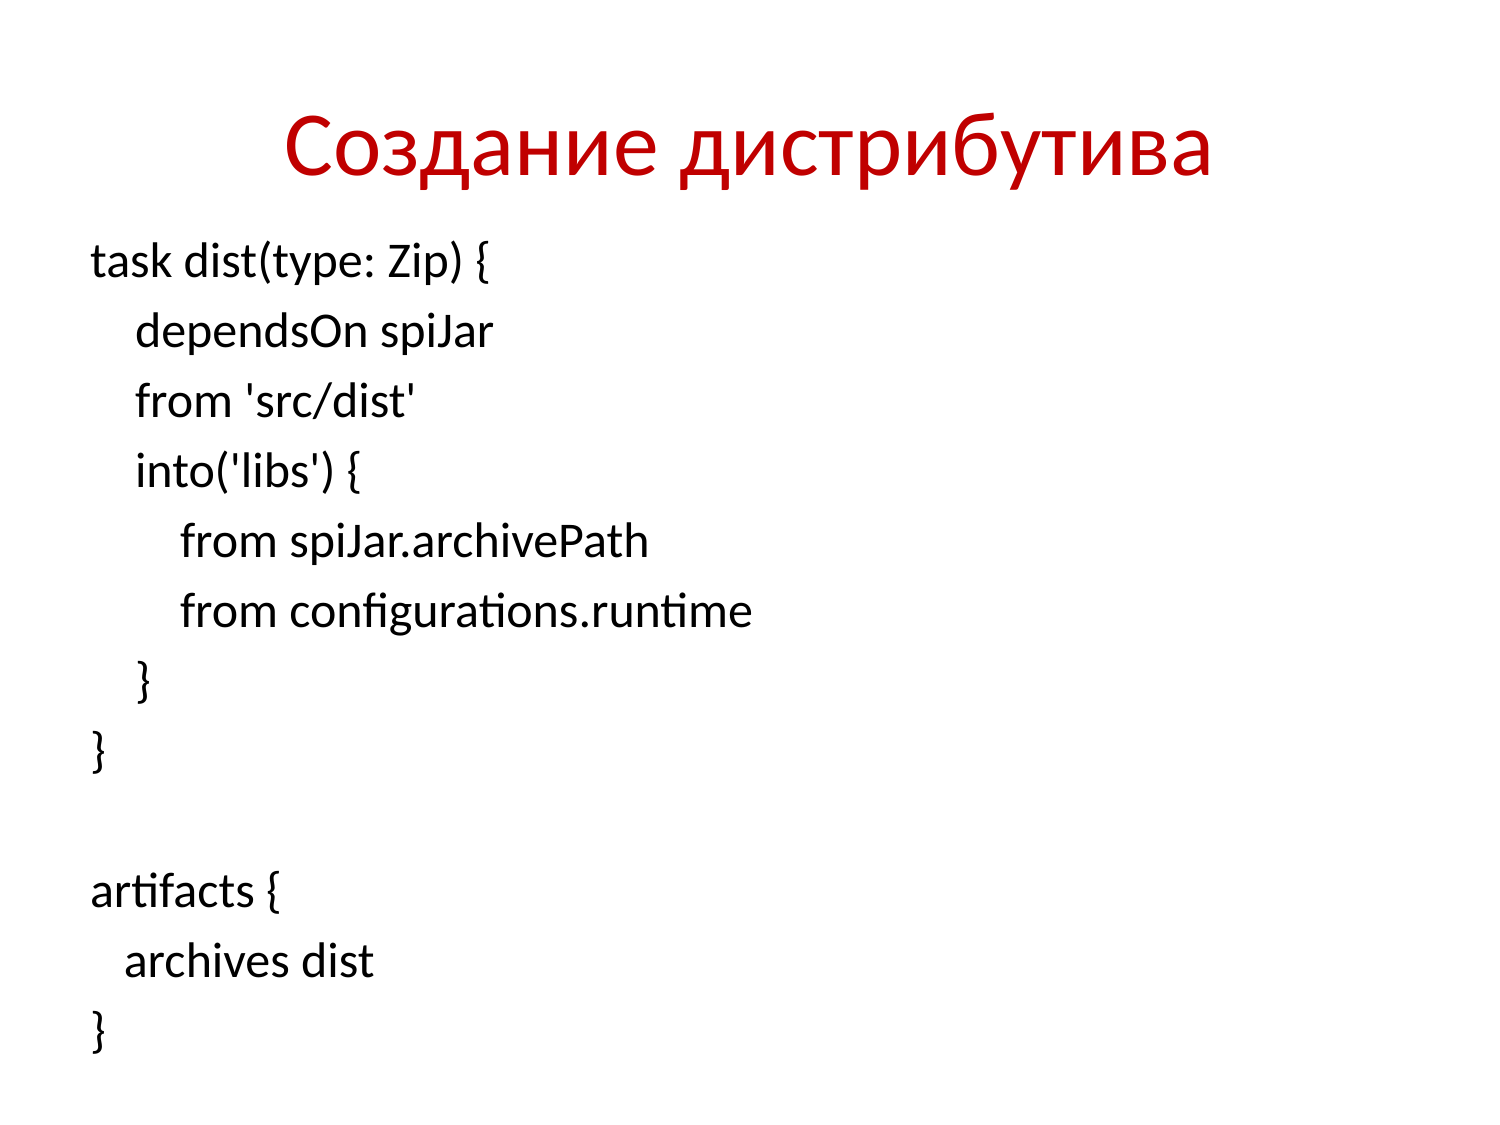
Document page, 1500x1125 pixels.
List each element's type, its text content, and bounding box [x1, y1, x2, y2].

title Создание дистрибутива [75, 45, 1425, 219]
list task dist(type: Zip) { dependsOn spiJar from 'src/dist' into('libs') { from spiJar.archivePath from configurations.runtime } } artifacts { archives dist } [75, 219, 1425, 1071]
